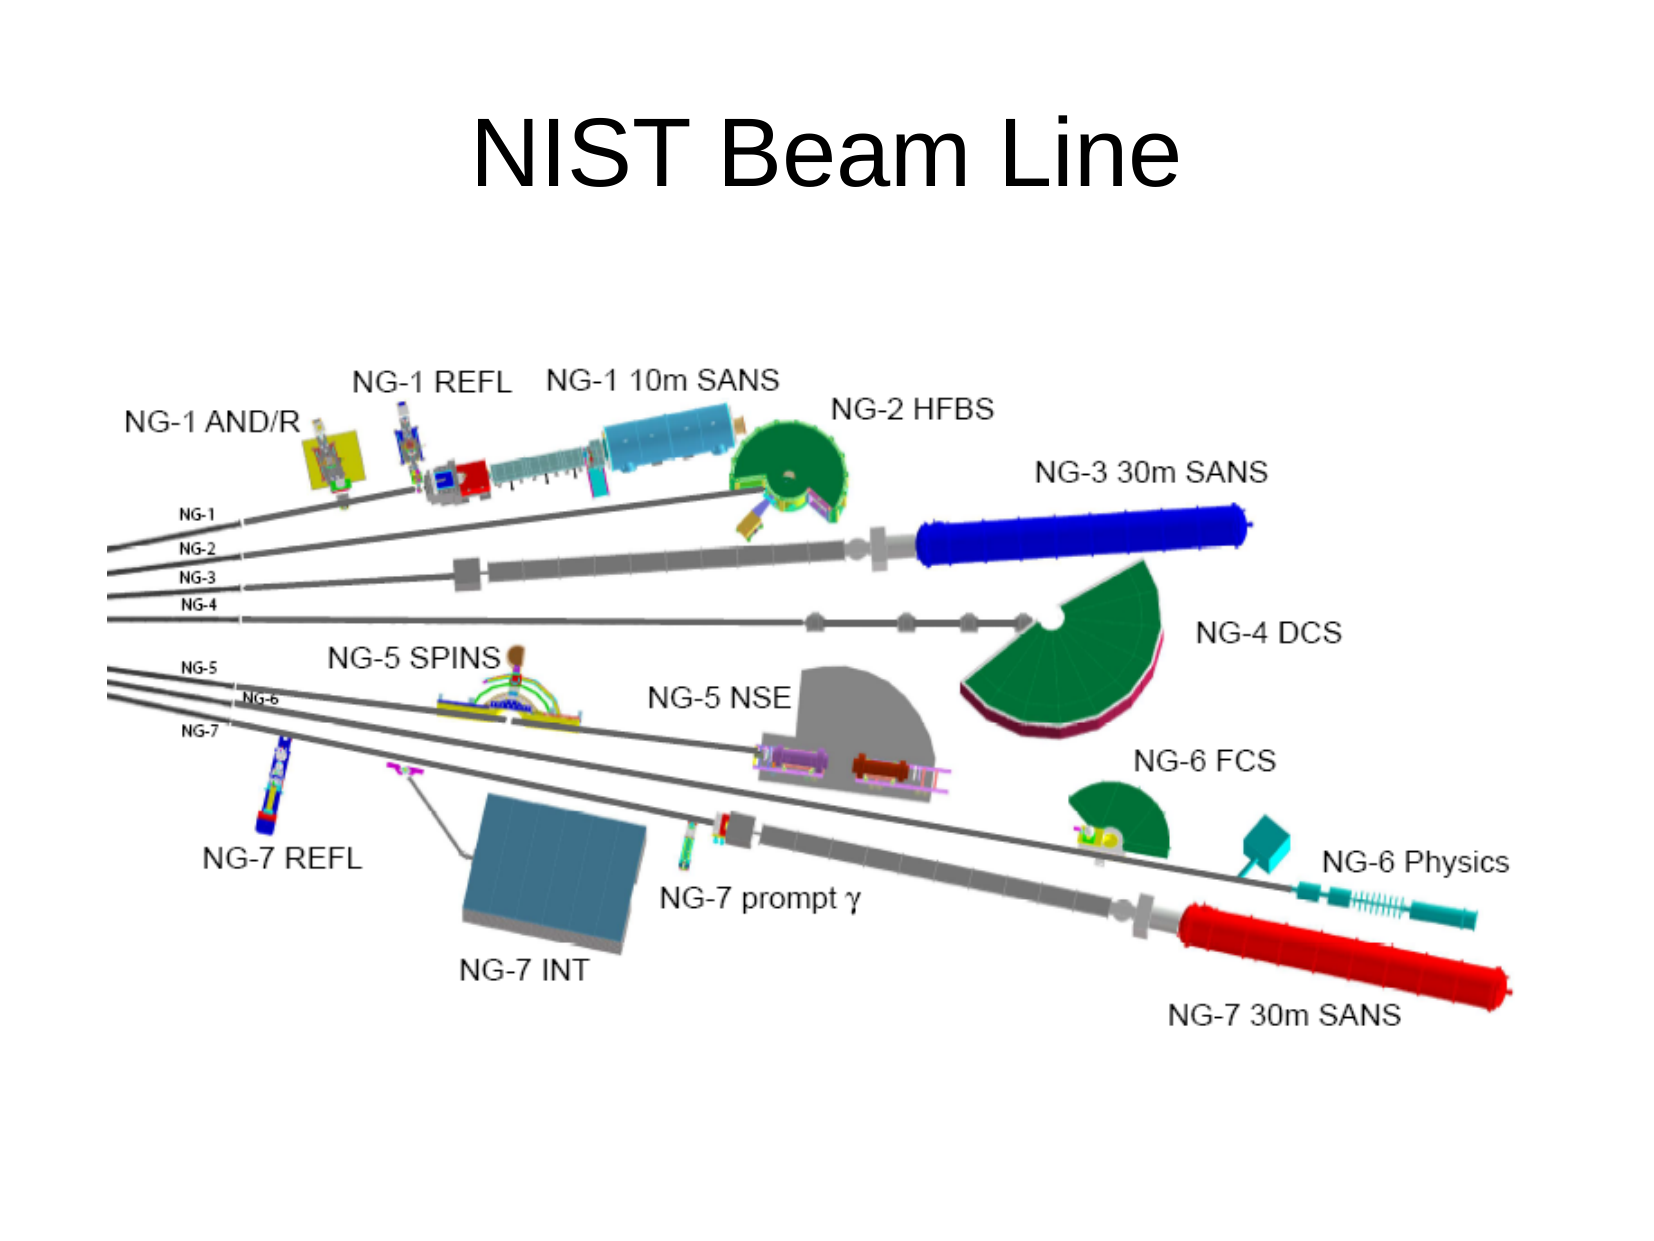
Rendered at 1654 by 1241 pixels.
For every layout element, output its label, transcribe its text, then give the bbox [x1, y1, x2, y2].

title NIST Beam Line [82, 49, 1571, 257]
picture [107, 290, 1547, 1109]
